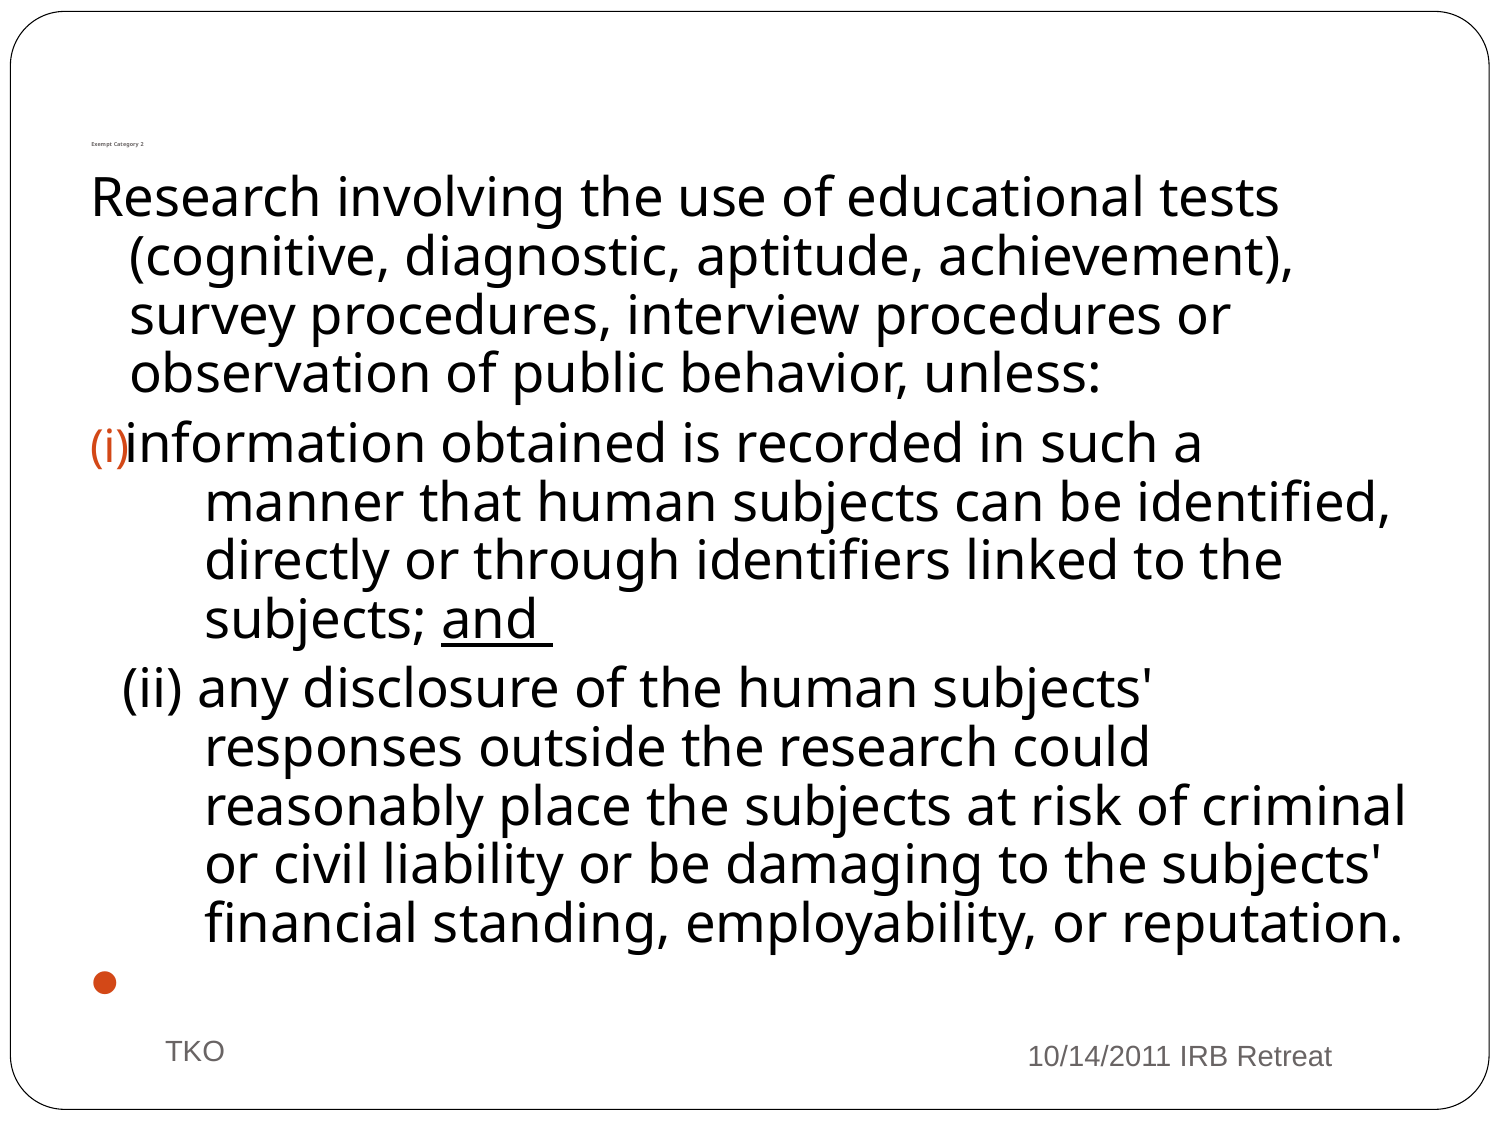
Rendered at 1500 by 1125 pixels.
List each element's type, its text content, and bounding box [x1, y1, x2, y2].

list Research involving the use of educational tests (cognitive, diagnostic, aptitude, achievement), survey procedures, interview procedures or observation of public behavior, unless: information obtained is recorded in such a manner that human subjects can be identified, directly or through identifiers linked to the subjects; and (ii) any disclosure of the human subjects' responses outside the research could reasonably place the subjects at risk of criminal or civil liability or be damaging to the subjects' financial standing, employability, or reputation. [75, 162, 1426, 1005]
title Exempt Category 2 [75, 45, 1388, 162]
text_box TKO [150, 1012, 801, 1088]
text_box 10/14/2011 IRB Retreat [1012, 1015, 1419, 1094]
